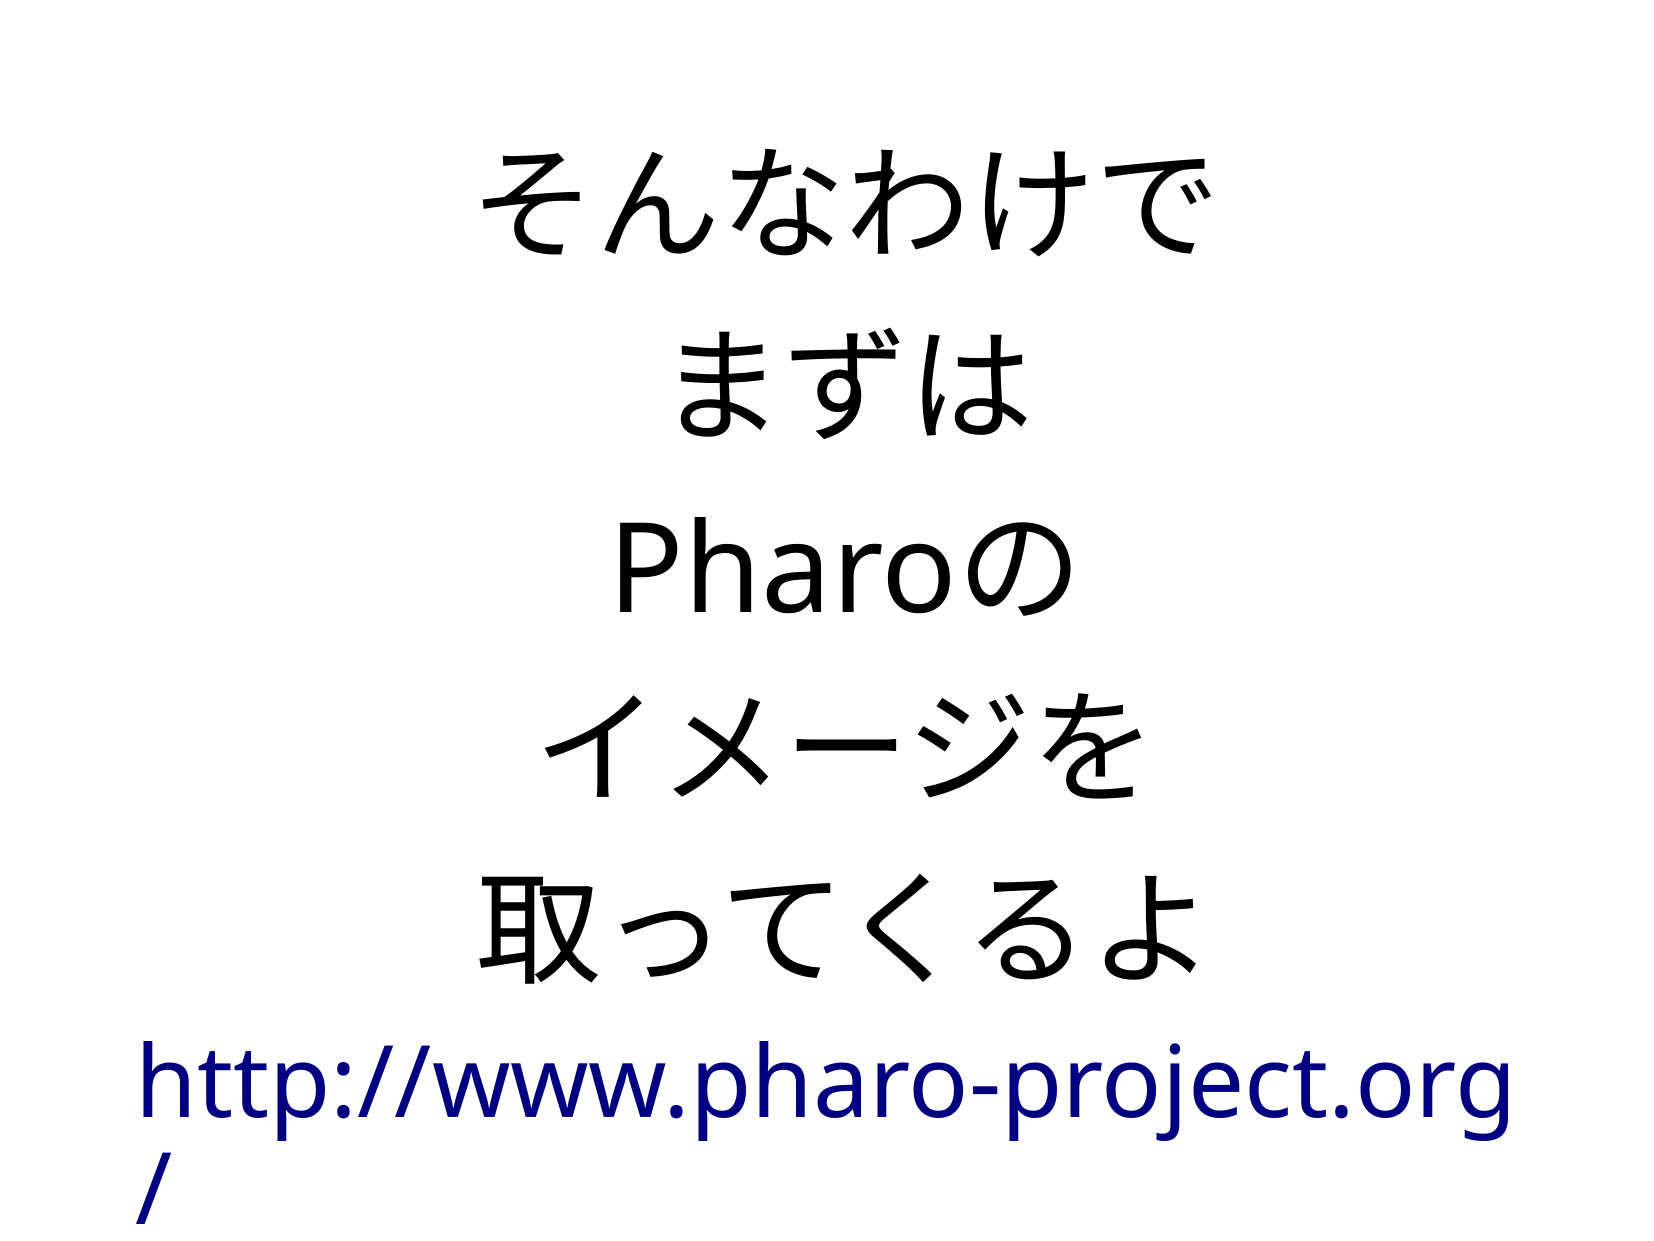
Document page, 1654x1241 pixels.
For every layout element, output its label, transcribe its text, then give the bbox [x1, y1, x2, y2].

list そんなわけで まずは Pharoの イメージを 取ってくるよ http://www.pharo-project.org/ [82, 59, 1538, 1193]
